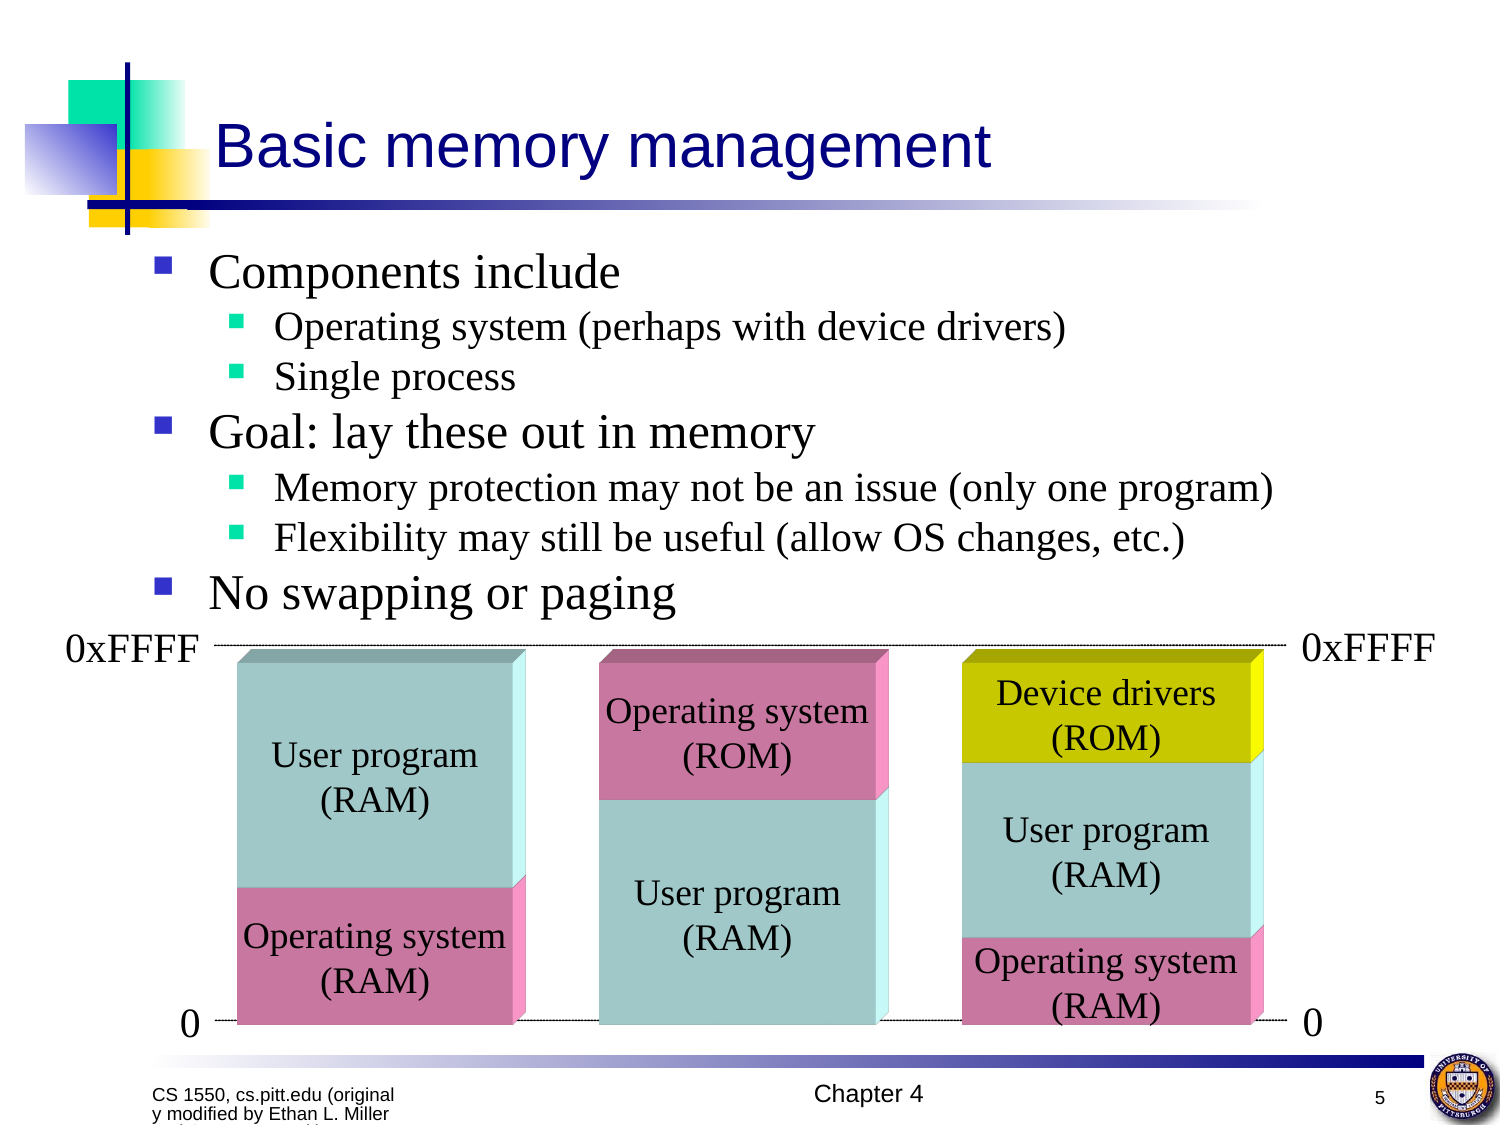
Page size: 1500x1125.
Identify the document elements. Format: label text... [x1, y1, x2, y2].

picture [1425, 1049, 1500, 1125]
text_box 0 [1287, 987, 1339, 1054]
text_box 0xFFFF [1286, 612, 1452, 679]
text_box Operating system (ROM) [876, 652, 888, 793]
text_box 0 [164, 987, 216, 1054]
list Components include Operating system (perhaps with device drivers) Single process Goal: lay these out in memory Memory protection may not be an issue (only one program) Flexibility may still be useful (allow OS changes, etc.) No swapping or paging [137, 237, 1469, 632]
text_box 0xFFFF [50, 612, 215, 679]
text_box User program (RAM) [1251, 753, 1263, 933]
text_box Operating system (RAM) [513, 881, 522, 1020]
title Basic memory management [200, 87, 1476, 188]
text_box Device drivers (ROM) [1252, 654, 1263, 756]
text_box User program (RAM) [876, 790, 888, 1019]
text_box User program (RAM) [513, 656, 524, 883]
text_box Operating system (RAM) [1252, 929, 1263, 1021]
